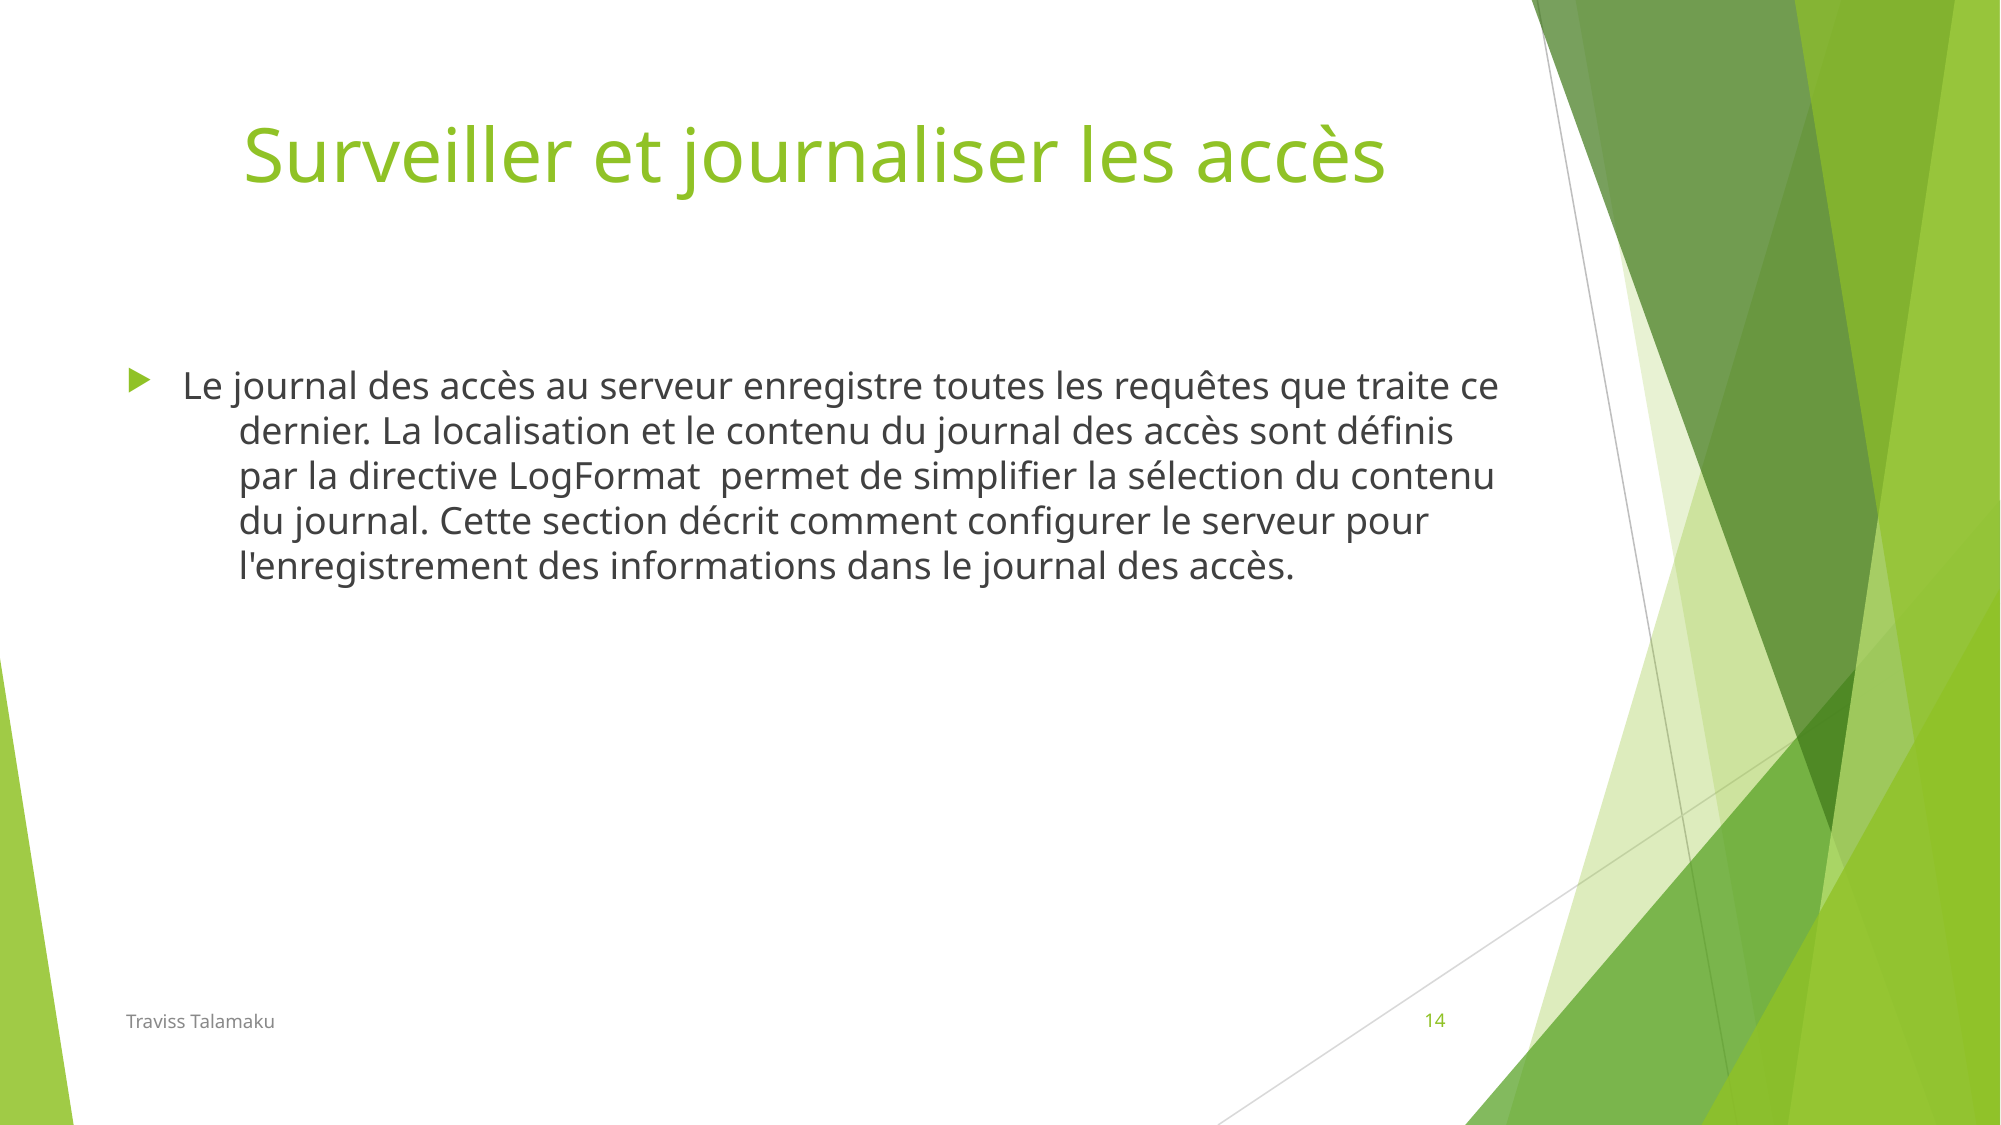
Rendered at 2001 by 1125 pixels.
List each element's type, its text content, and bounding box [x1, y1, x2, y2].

title Surveiller et journaliser les accès [111, 99, 1522, 317]
text_box [1409, 991, 1522, 1051]
text_box Traviss Talamaku [111, 991, 1145, 1051]
list Le journal des accès au serveur enregistre toutes les requêtes que traite ce dernier. La localisation et le contenu du journal des accès sont définis par la directive LogFormat permet de simplifier la sélection du contenu du journal. Cette section décrit comment configurer le serveur pour l'enregistrement des informations dans le journal des accès. [111, 354, 1522, 992]
